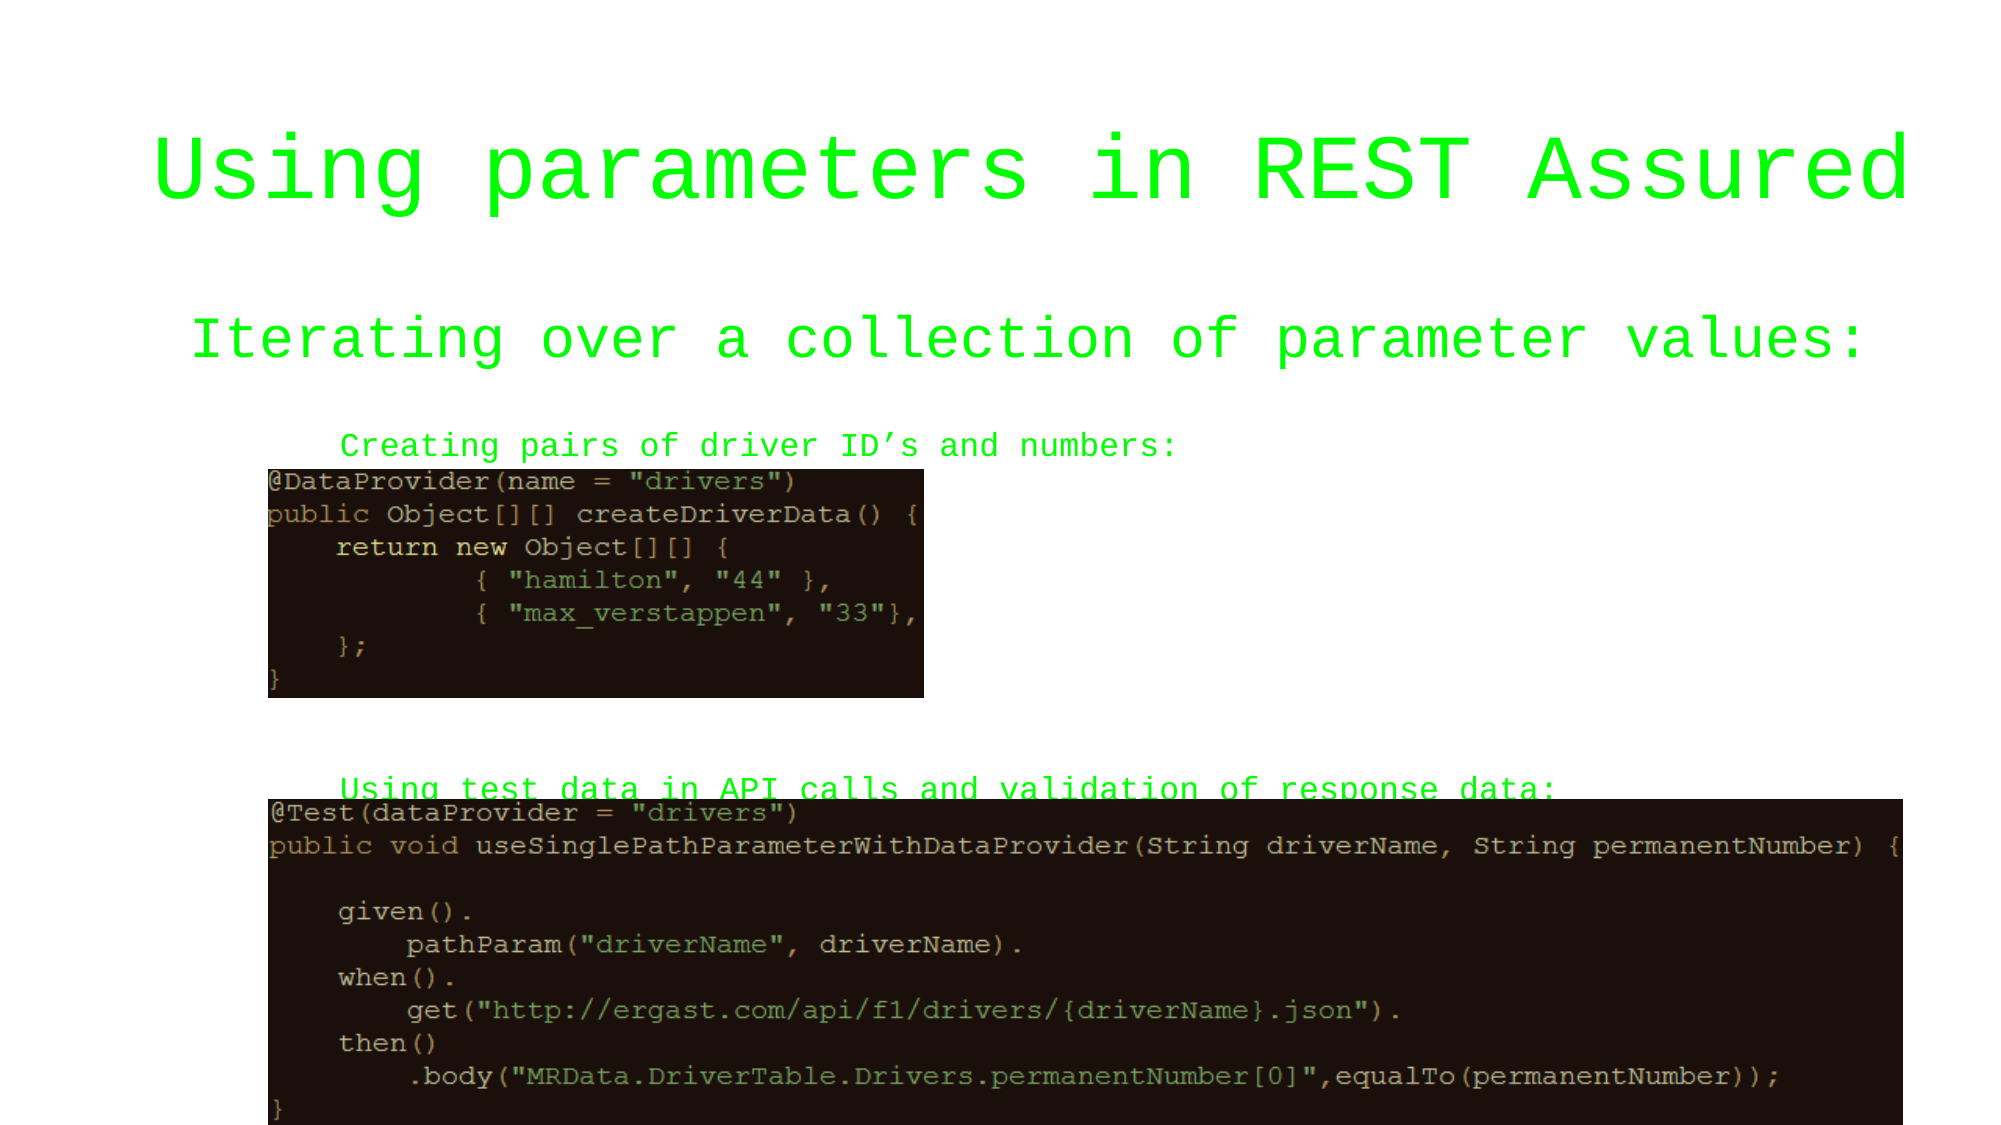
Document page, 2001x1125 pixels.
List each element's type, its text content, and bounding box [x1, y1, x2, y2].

list Iterating over a collection of parameter values: Creating pairs of driver ID’s and numbers: Using test data in API calls and validation of response data: [137, 299, 1980, 1014]
picture [268, 469, 924, 698]
title Using parameters in REST Assured [137, 59, 1946, 278]
picture [268, 800, 1903, 1125]
